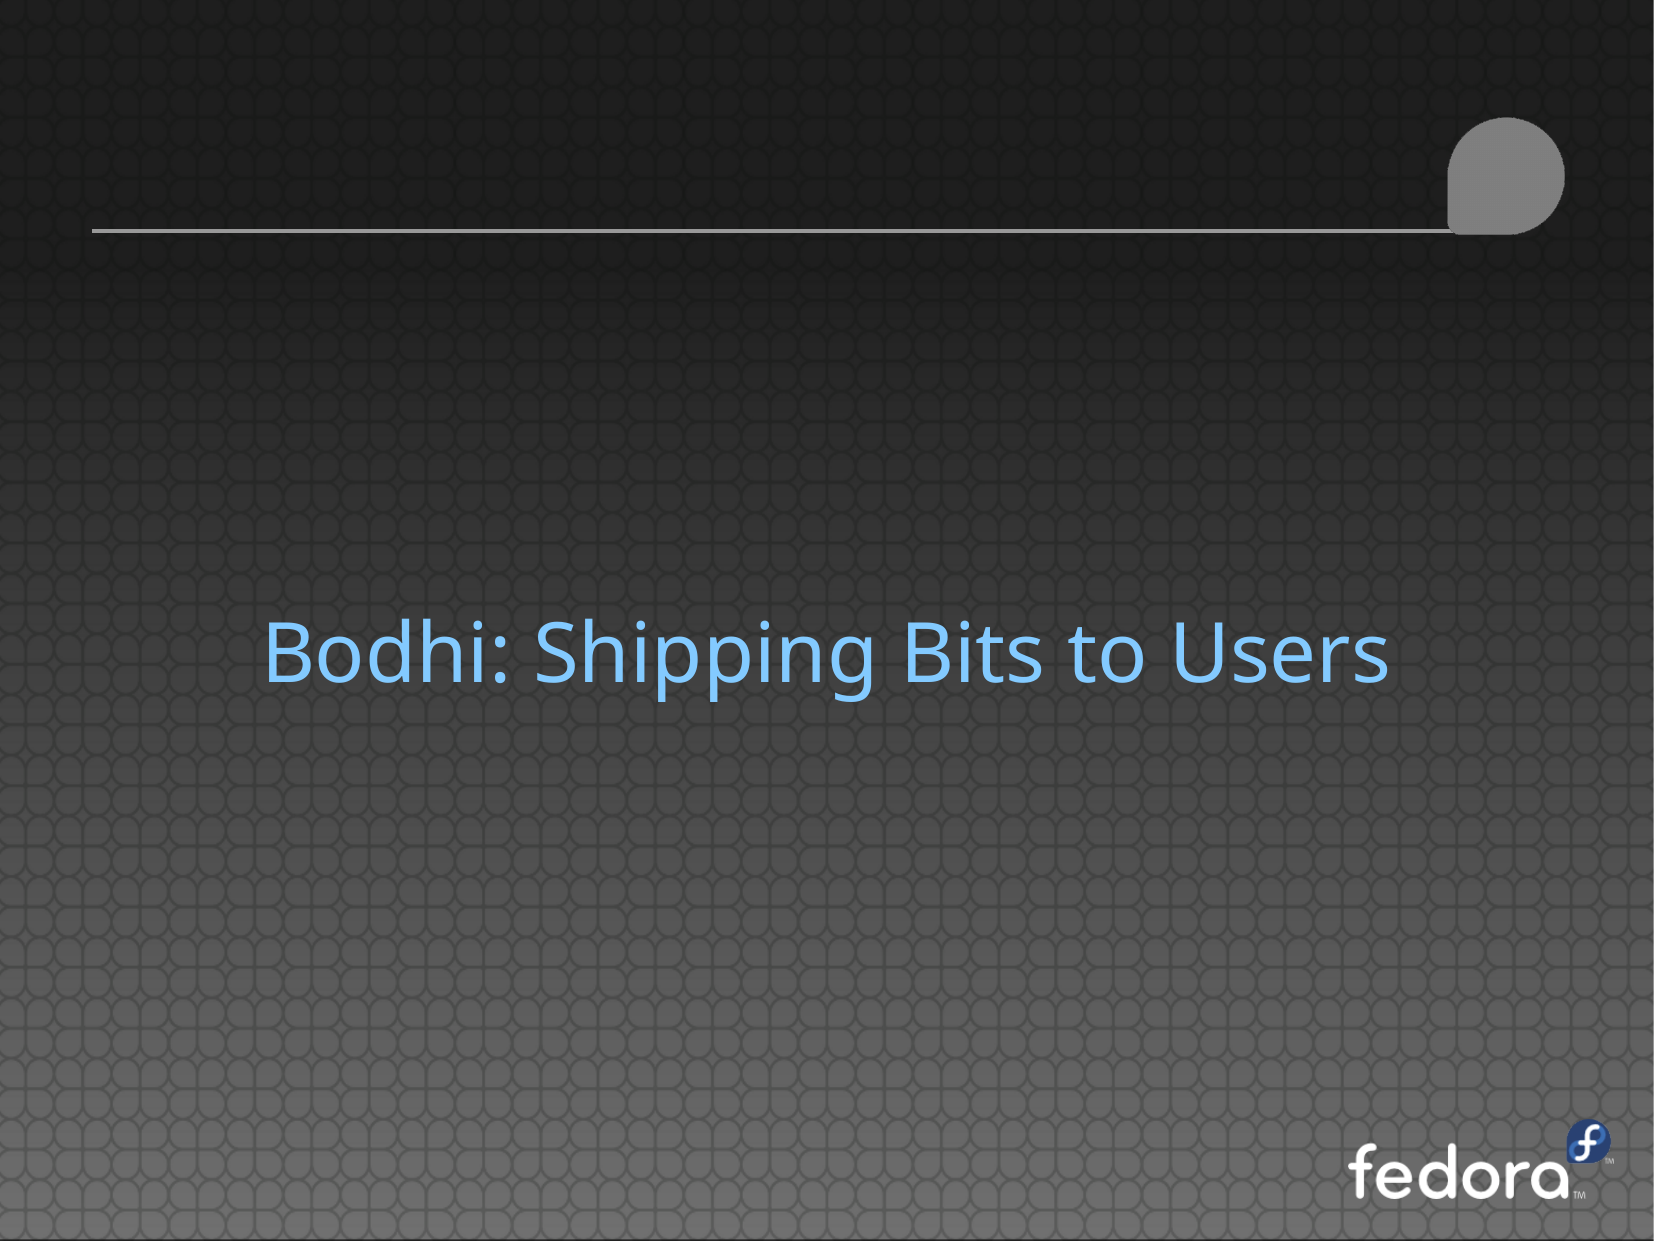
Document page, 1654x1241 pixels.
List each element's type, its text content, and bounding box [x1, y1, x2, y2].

subtitle Bodhi: Shipping Bits to Users [82, 290, 1571, 1010]
picture [0, 0, 1654, 1241]
title [86, 112, 1576, 249]
